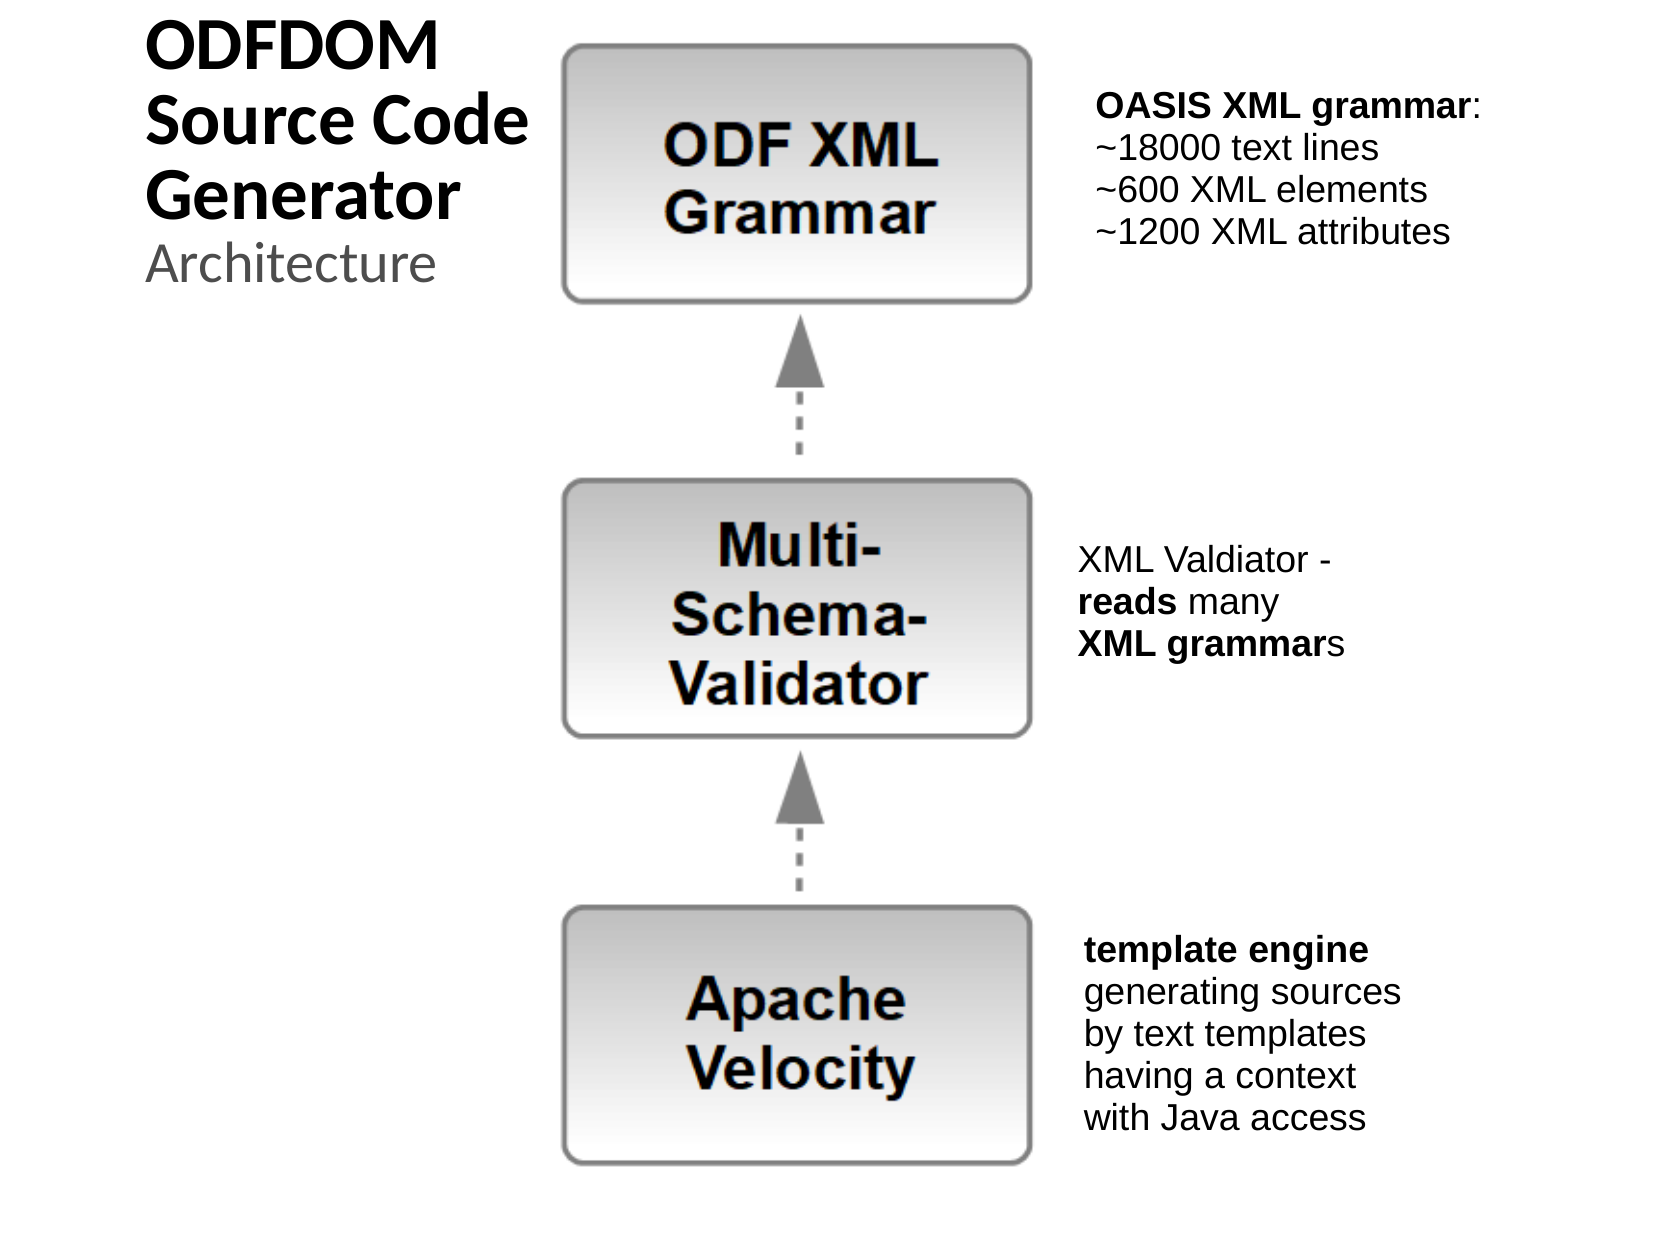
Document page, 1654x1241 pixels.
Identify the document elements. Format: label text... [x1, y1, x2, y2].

title ODFDOM Source Code Generator Architecture [145, 13, 542, 297]
text_box XML Valdiator - reads many XML grammars [1062, 531, 1489, 673]
text_box template engine generating sources by text templates having a context with Java access [1068, 921, 1424, 1147]
title ODFDOM Source Code Generator Architecture [1052, 13, 1388, 297]
text_box OASIS XML grammar: ~18000 text lines ~600 XML elements ~1200 XML attributes [1080, 76, 1542, 260]
picture [542, 13, 1052, 1182]
